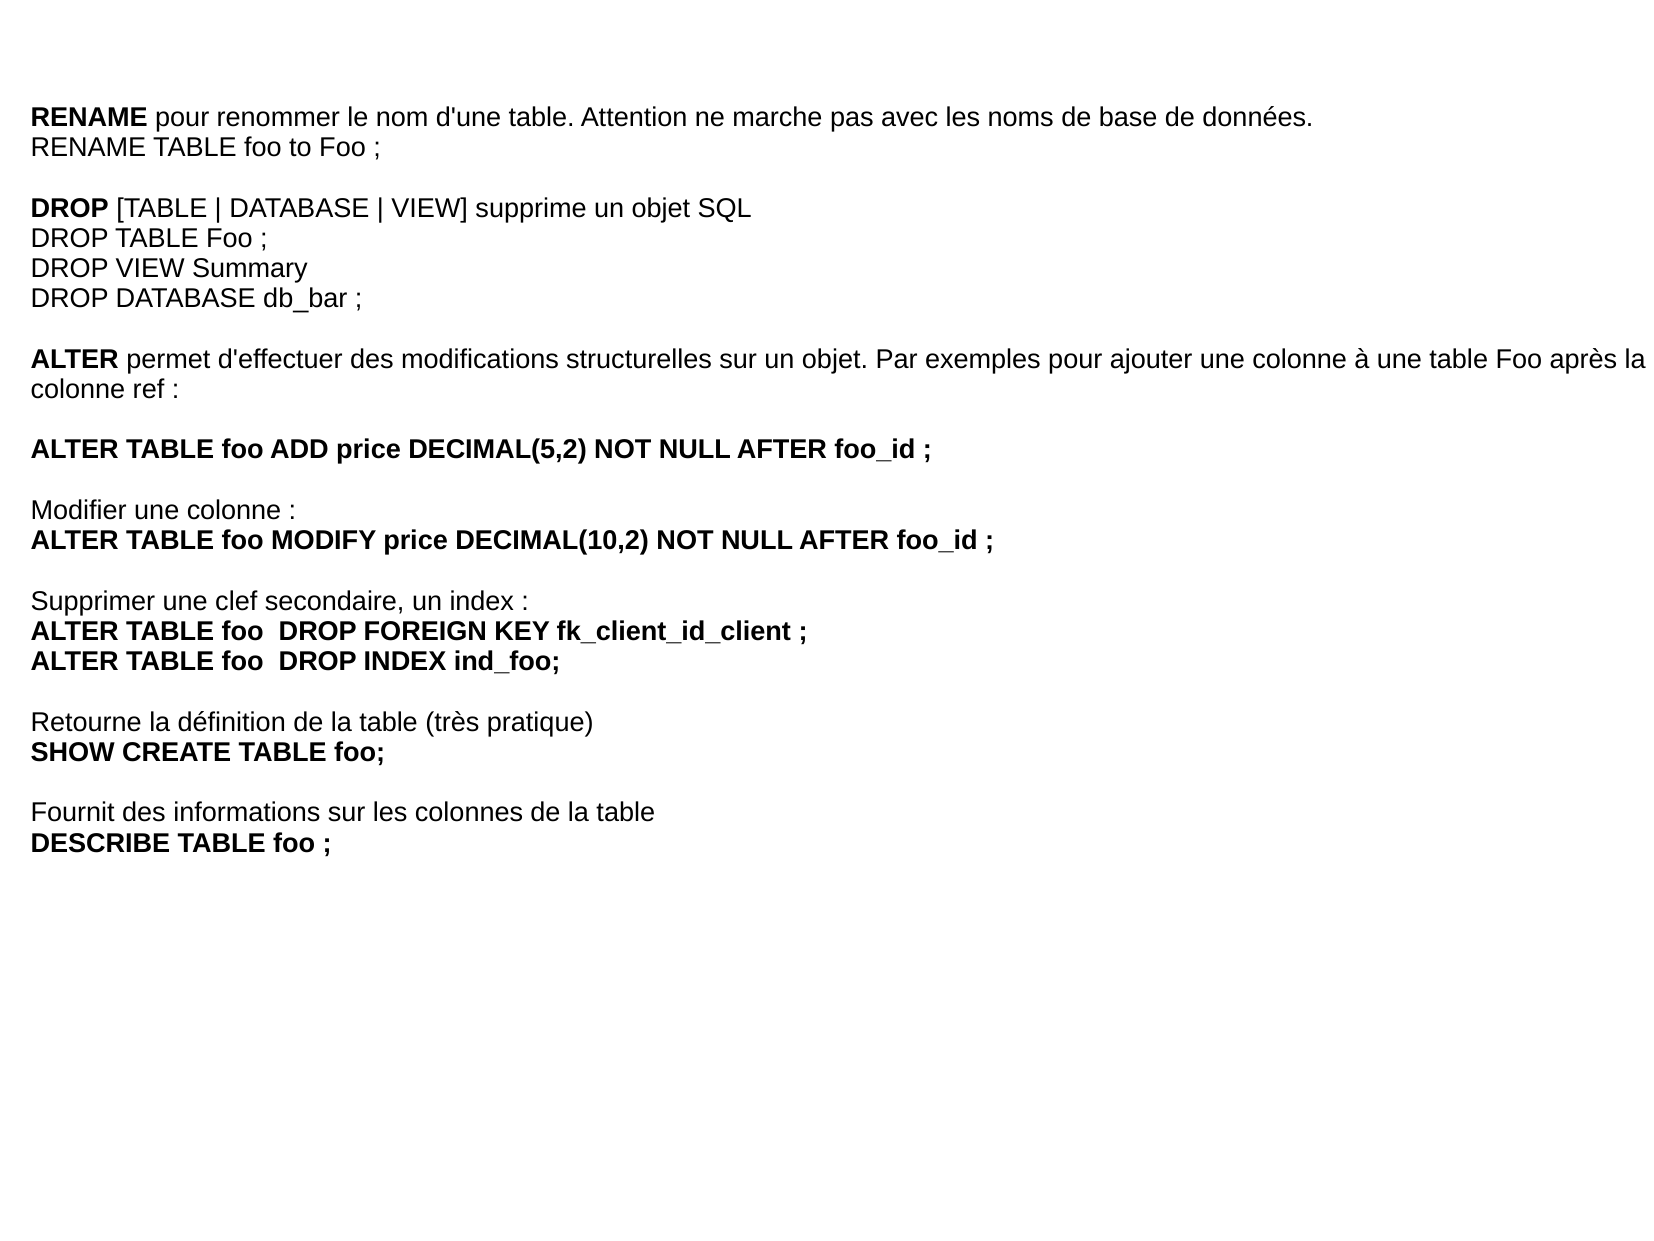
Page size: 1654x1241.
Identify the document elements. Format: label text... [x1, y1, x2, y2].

text_box RENAME pour renommer le nom d'une table. Attention ne marche pas avec les noms de base de données. RENAME TABLE foo to Foo ; DROP [TABLE | DATABASE | VIEW] supprime un objet SQL DROP TABLE Foo ; DROP VIEW Summary DROP DATABASE db_bar ; ALTER permet d'effectuer des modifications structurelles sur un objet. Par exemples pour ajouter une colonne à une table Foo après la colonne ref : ALTER TABLE foo ADD price DECIMAL(5,2) NOT NULL AFTER foo_id ; Modifier une colonne : ALTER TABLE foo MODIFY price DECIMAL(10,2) NOT NULL AFTER foo_id ; Supprimer une clef secondaire, un index : ALTER TABLE foo DROP FOREIGN KEY fk_client_id_client ; ALTER TABLE foo DROP INDEX ind_foo; Retourne la définition de la table (très pratique) SHOW CREATE TABLE foo; Fournit des informations sur les colonnes de la table DESCRIBE TABLE foo ; [15, 94, 1654, 1241]
